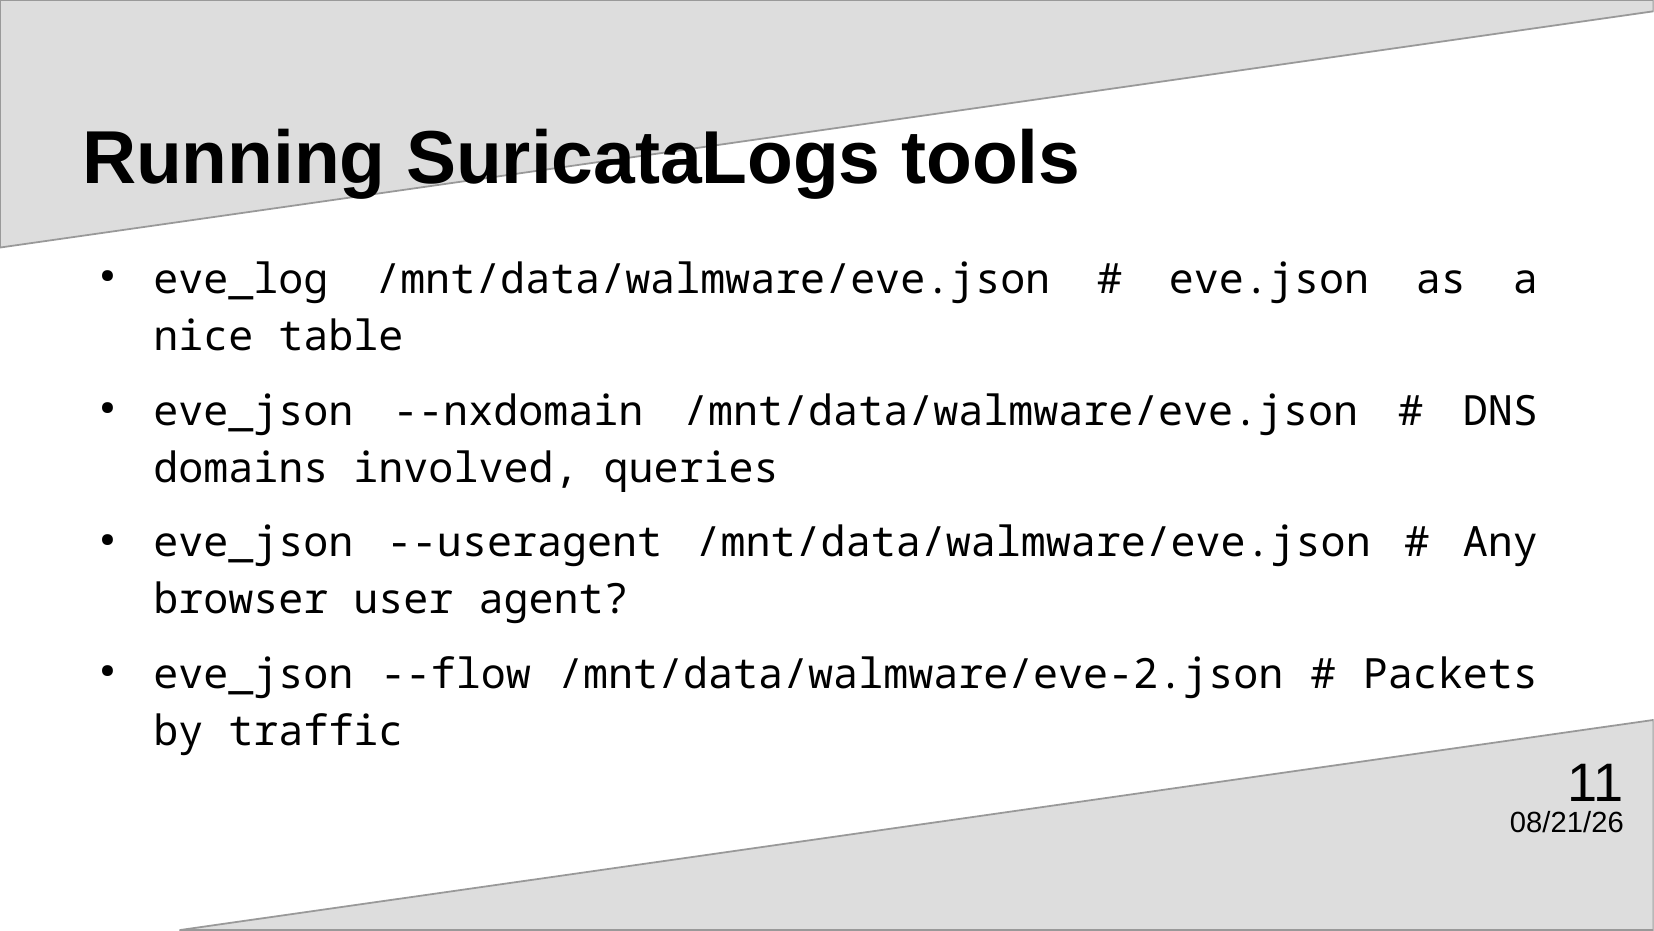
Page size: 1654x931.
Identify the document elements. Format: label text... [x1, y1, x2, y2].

list eve_log /mnt/data/walmware/eve.json # eve.json as a nice table eve_json --nxdomain /mnt/data/walmware/eve.json # DNS domains involved, queries eve_json --useragent /mnt/data/walmware/eve.json # Any browser user agent? eve_json --flow /mnt/data/walmware/eve-2.json # Packets by traffic [82, 248, 1538, 789]
title Running SuricataLogs tools [11, 79, 1488, 236]
